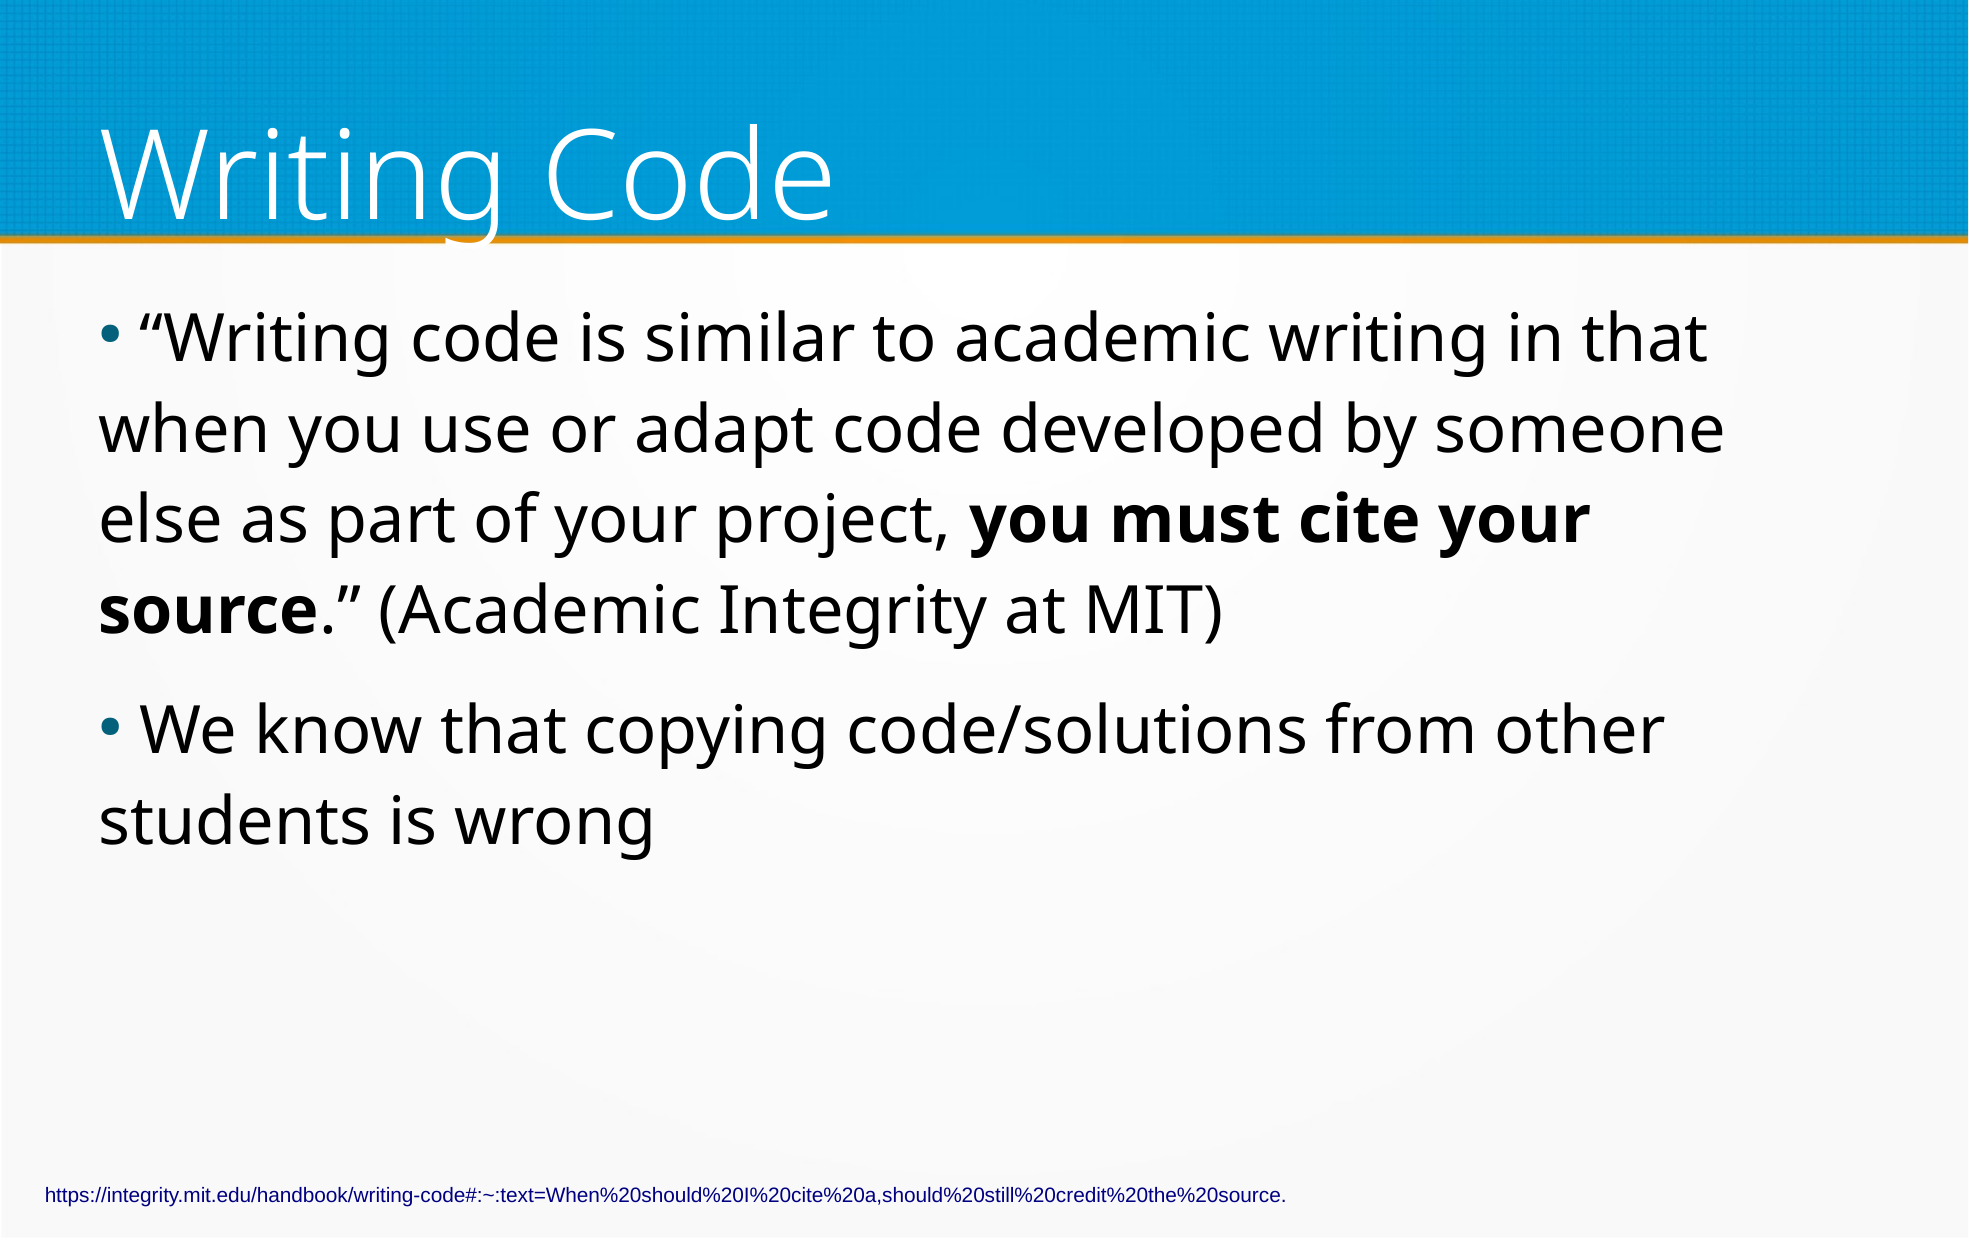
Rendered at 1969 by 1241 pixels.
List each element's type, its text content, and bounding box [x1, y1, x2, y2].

list “Writing code is similar to academic writing in that when you use or adapt code developed by someone else as part of your project, you must cite your source.” (Academic Integrity at MIT) We know that copying code/solutions from other students is wrong [98, 290, 1870, 1156]
text_box https://integrity.mit.edu/handbook/writing-code#:~:text=When%20should%20I%20cite%20a,should%20still%20credit%20the%20source. [30, 1176, 1302, 1216]
title Writing Code [98, 49, 1870, 257]
picture [0, 233, 1969, 1241]
